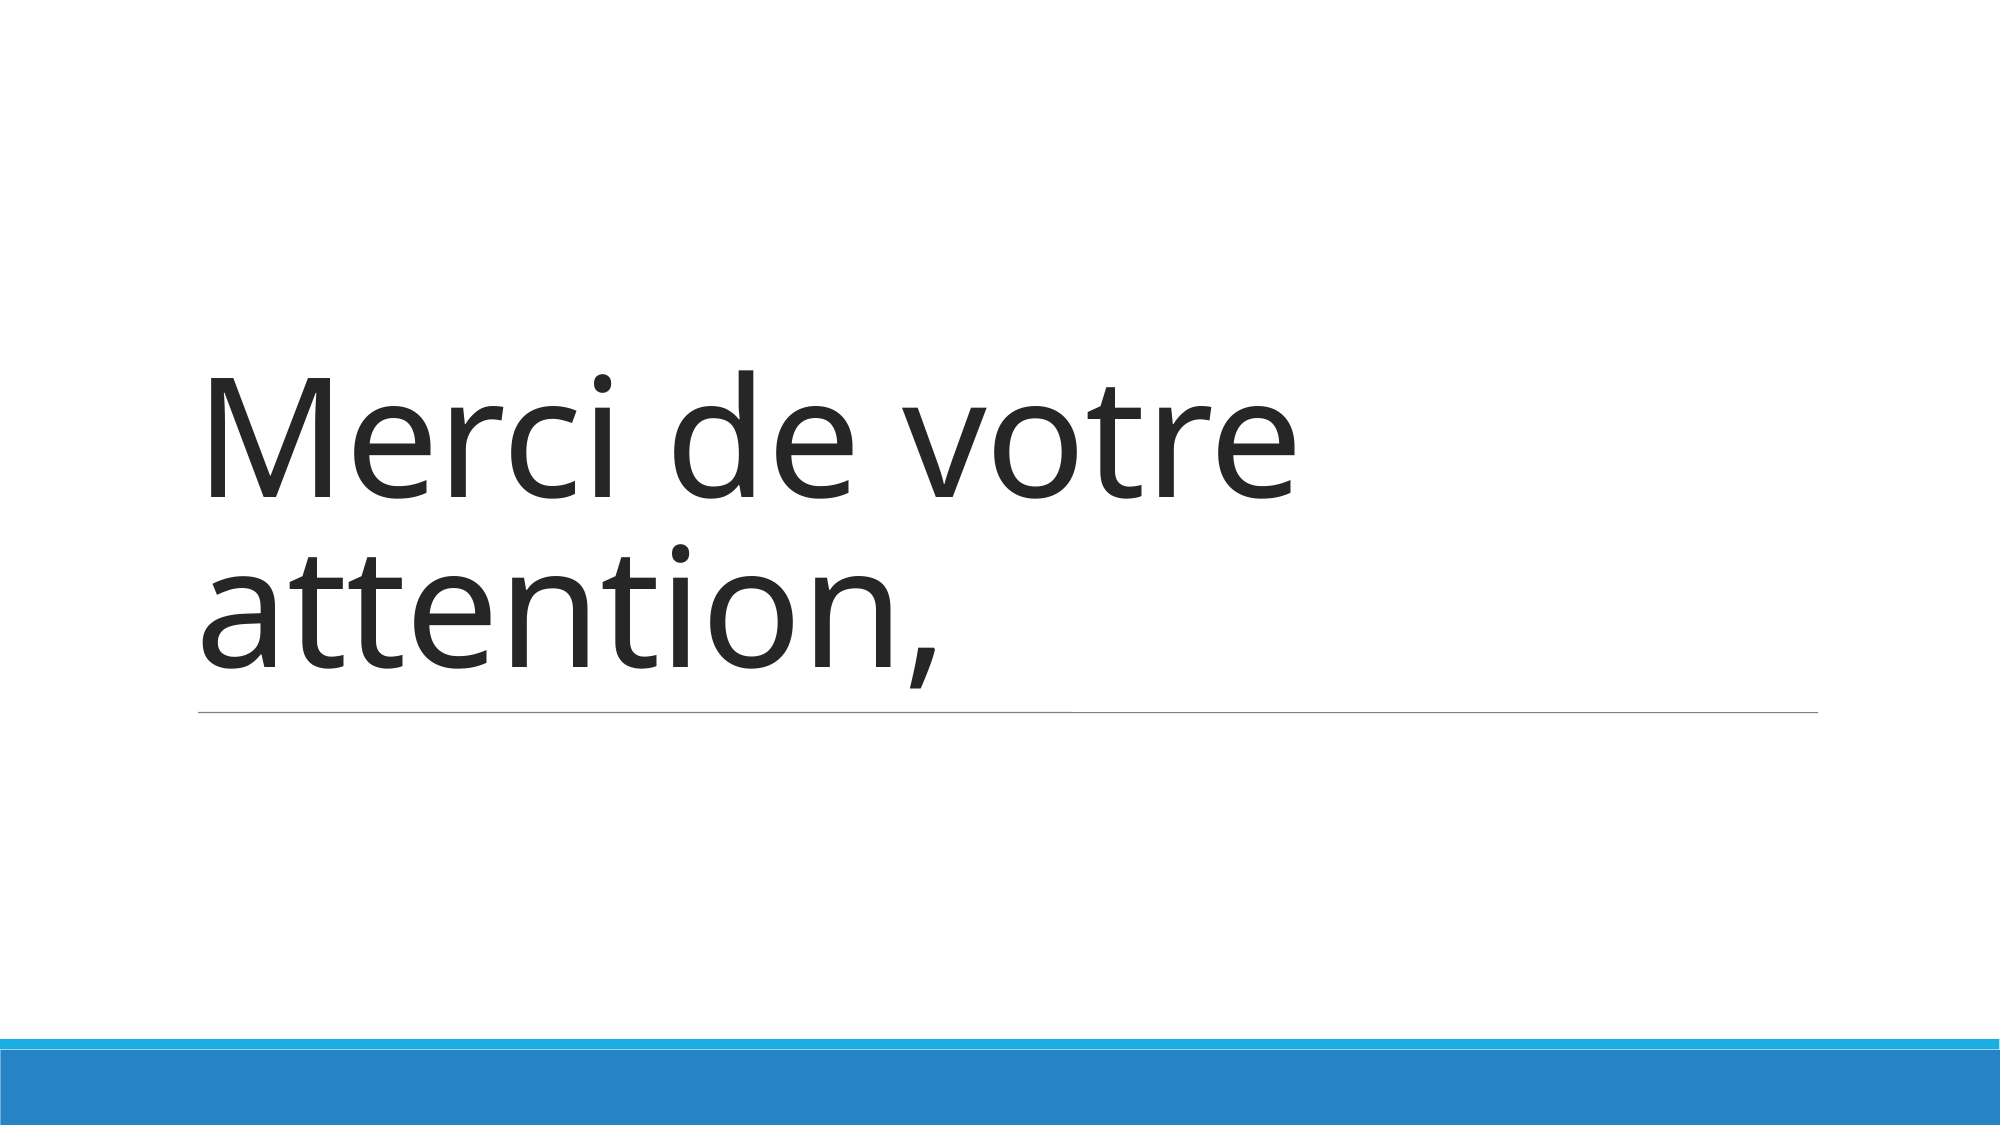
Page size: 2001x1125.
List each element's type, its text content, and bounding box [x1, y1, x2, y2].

title Merci de votre attention, [180, 124, 1830, 710]
